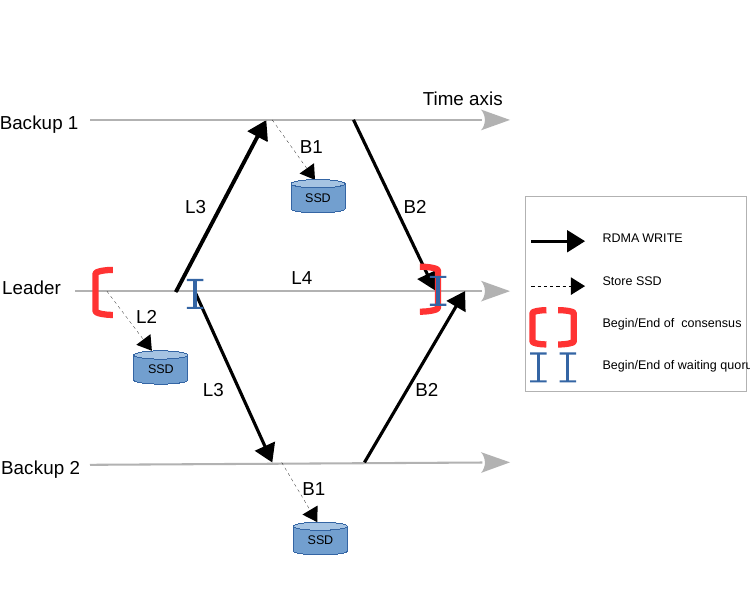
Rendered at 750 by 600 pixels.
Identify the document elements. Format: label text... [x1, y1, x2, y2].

text_box SSD [133, 356, 188, 385]
text_box SSD [293, 527, 348, 555]
text_box Backup 2 [0, 449, 100, 498]
text_box Leader [0, 269, 78, 318]
text_box B2 [388, 189, 449, 237]
text_box Backup 1 [0, 104, 100, 153]
text_box Time axis [408, 80, 541, 117]
text_box RDMA WRITE Store SSD Begin/End of consensus Begin/End of waiting quorum [525, 196, 747, 392]
text_box L4 [276, 259, 337, 308]
text_box B2 [400, 372, 461, 421]
text_box L3 [188, 372, 249, 421]
text_box L3 [170, 189, 231, 237]
text_box L2 [121, 299, 182, 348]
text_box SSD [291, 184, 346, 213]
text_box B1 [285, 129, 346, 177]
text_box B1 [287, 470, 348, 519]
